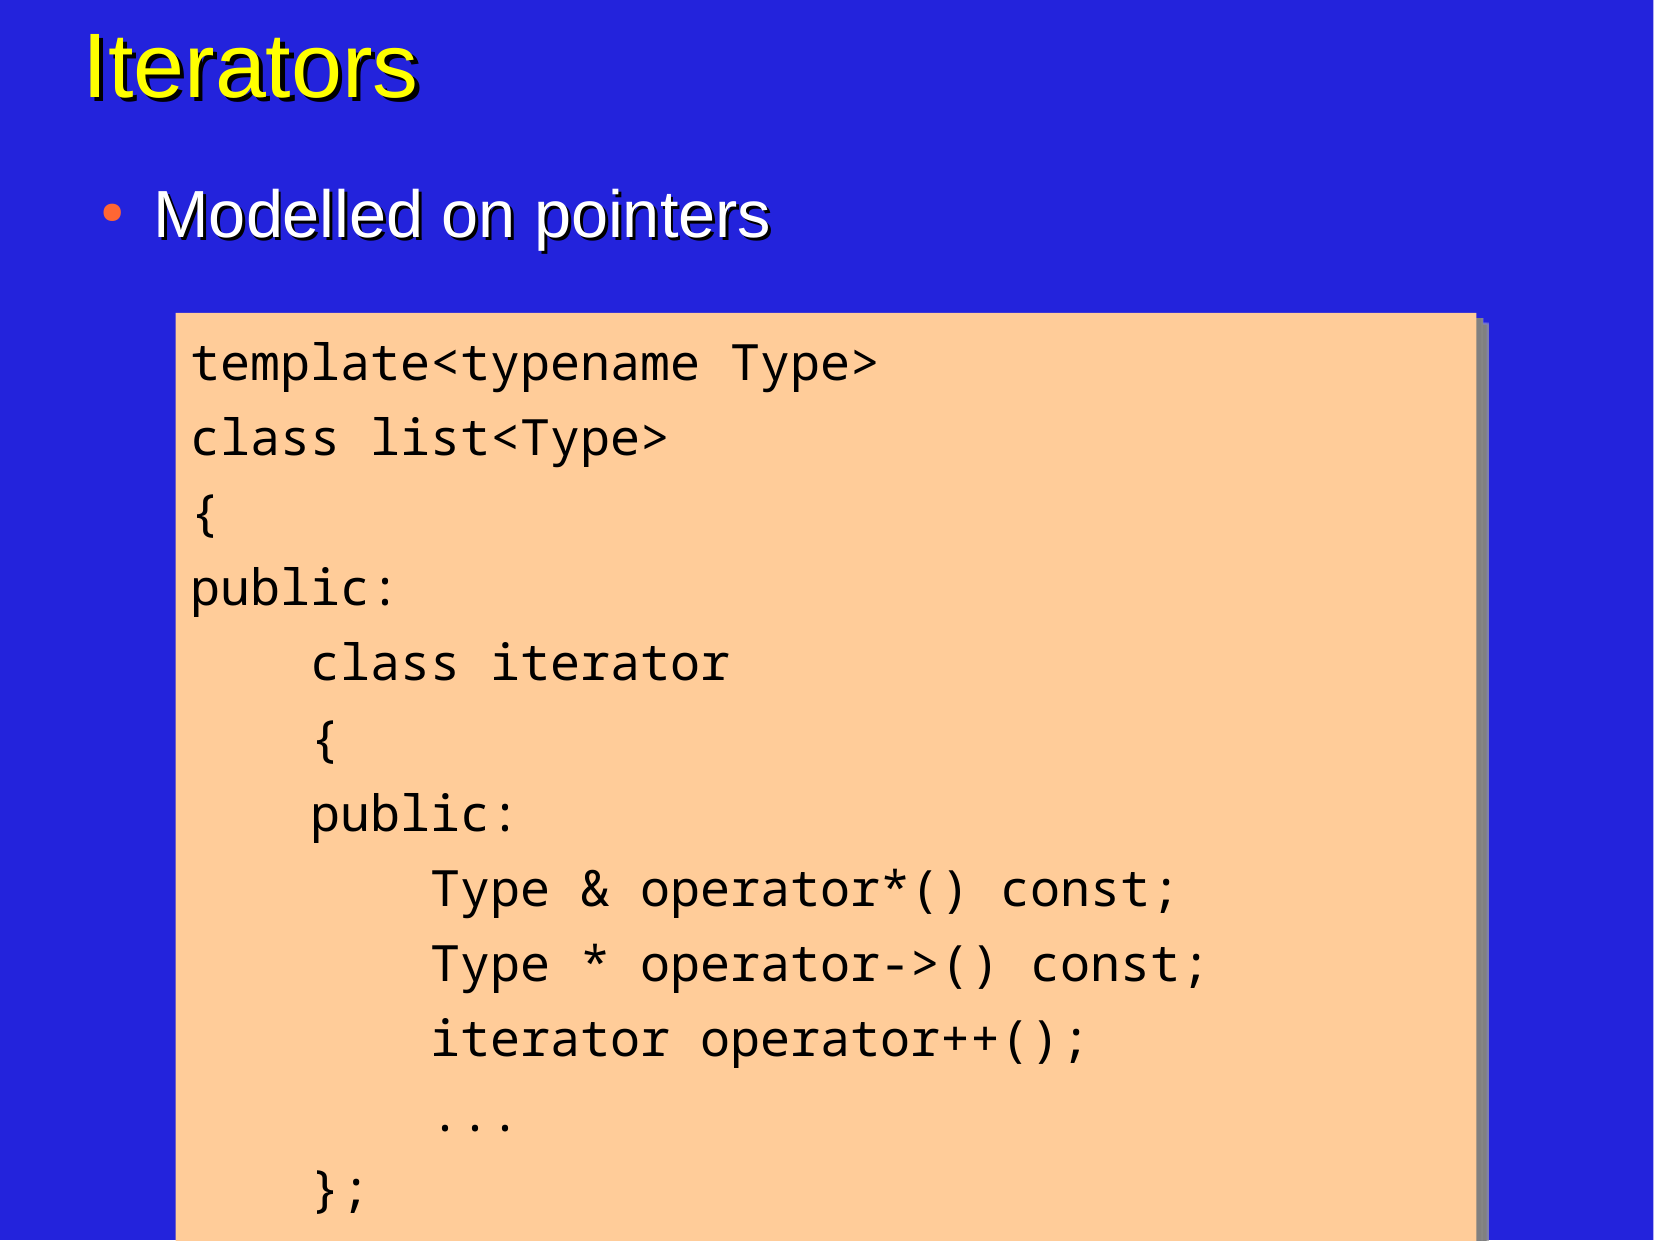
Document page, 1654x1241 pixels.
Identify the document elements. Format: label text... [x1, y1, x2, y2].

list Modelled on pointers [82, 177, 1625, 1182]
title Iterators [82, 2, 1571, 130]
text_box template<typename Type> class list<Type> { public: class iterator { public: Type & operator*() const; Type * operator->() const; iterator operator++(); ... }; bool operator==(iterator, iterator); bool operator!=(iterator, iterator); }; [175, 312, 1477, 1241]
